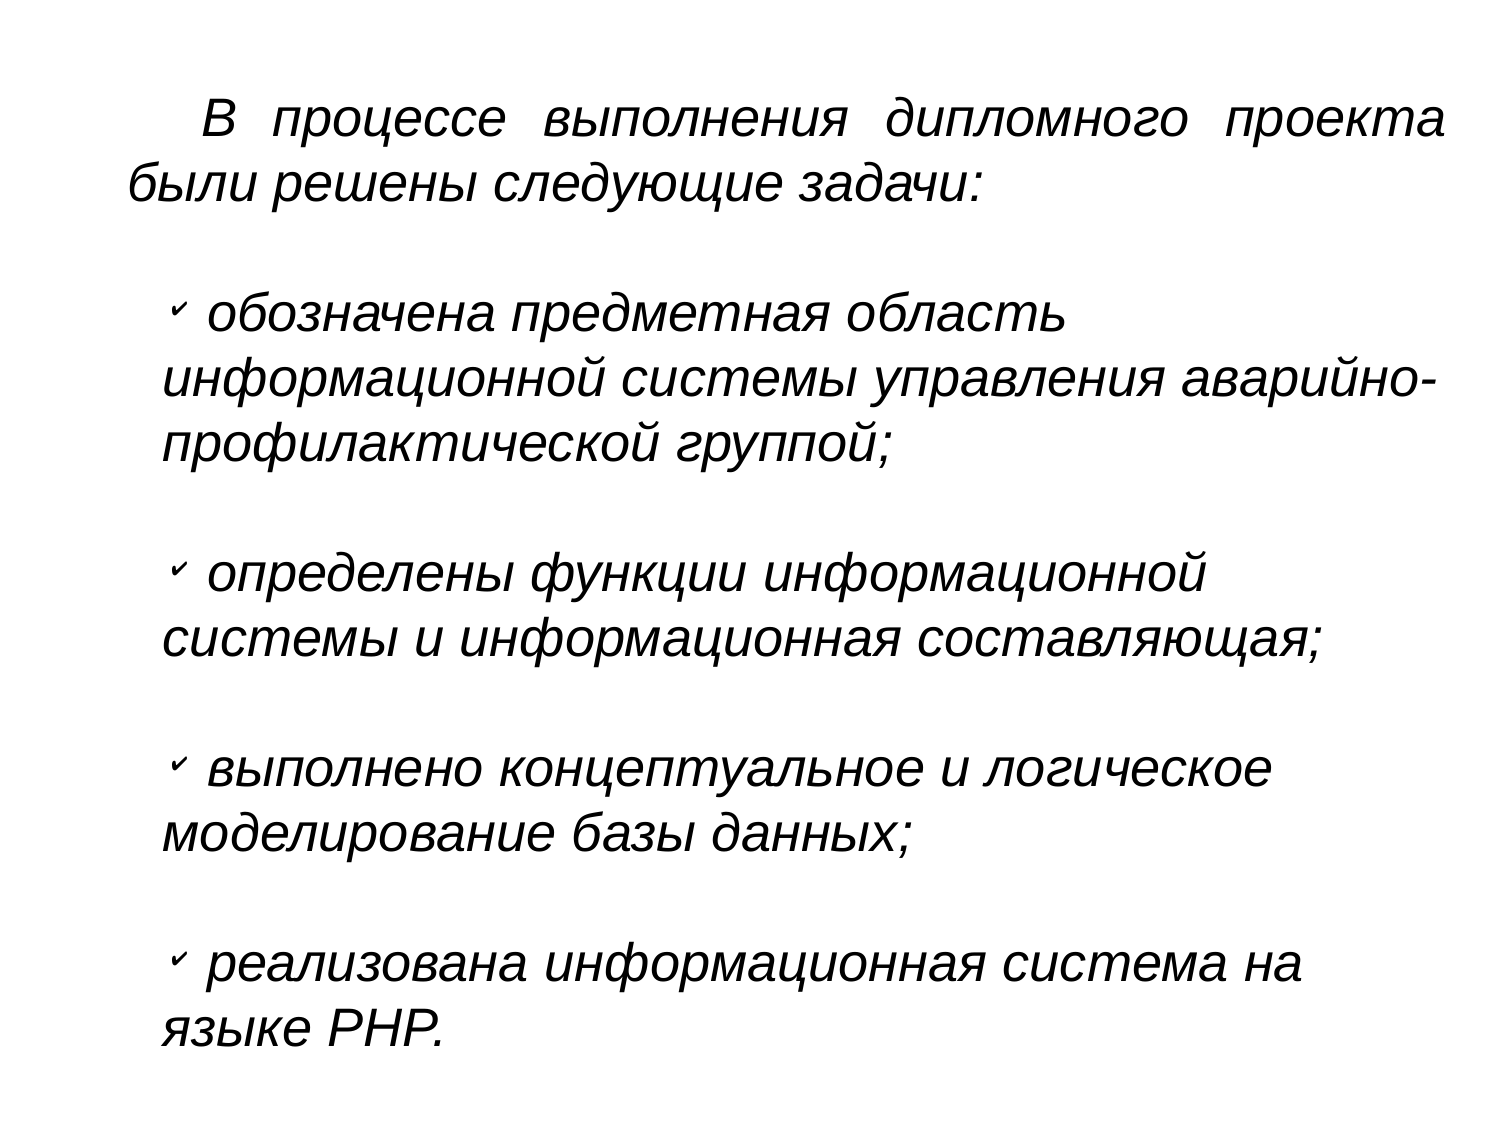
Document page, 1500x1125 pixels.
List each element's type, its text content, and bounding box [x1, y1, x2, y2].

text_box В процессе выполнения дипломного проекта были решены следующие задачи: обозначена предметная область информационной системы управления аварийно-профилактической группой; определены функции информационной системы и информационная составляющая; выполнено концептуальное и логическое моделирование базы данных; реализована информационная система на языке PHP. [112, 75, 1463, 938]
